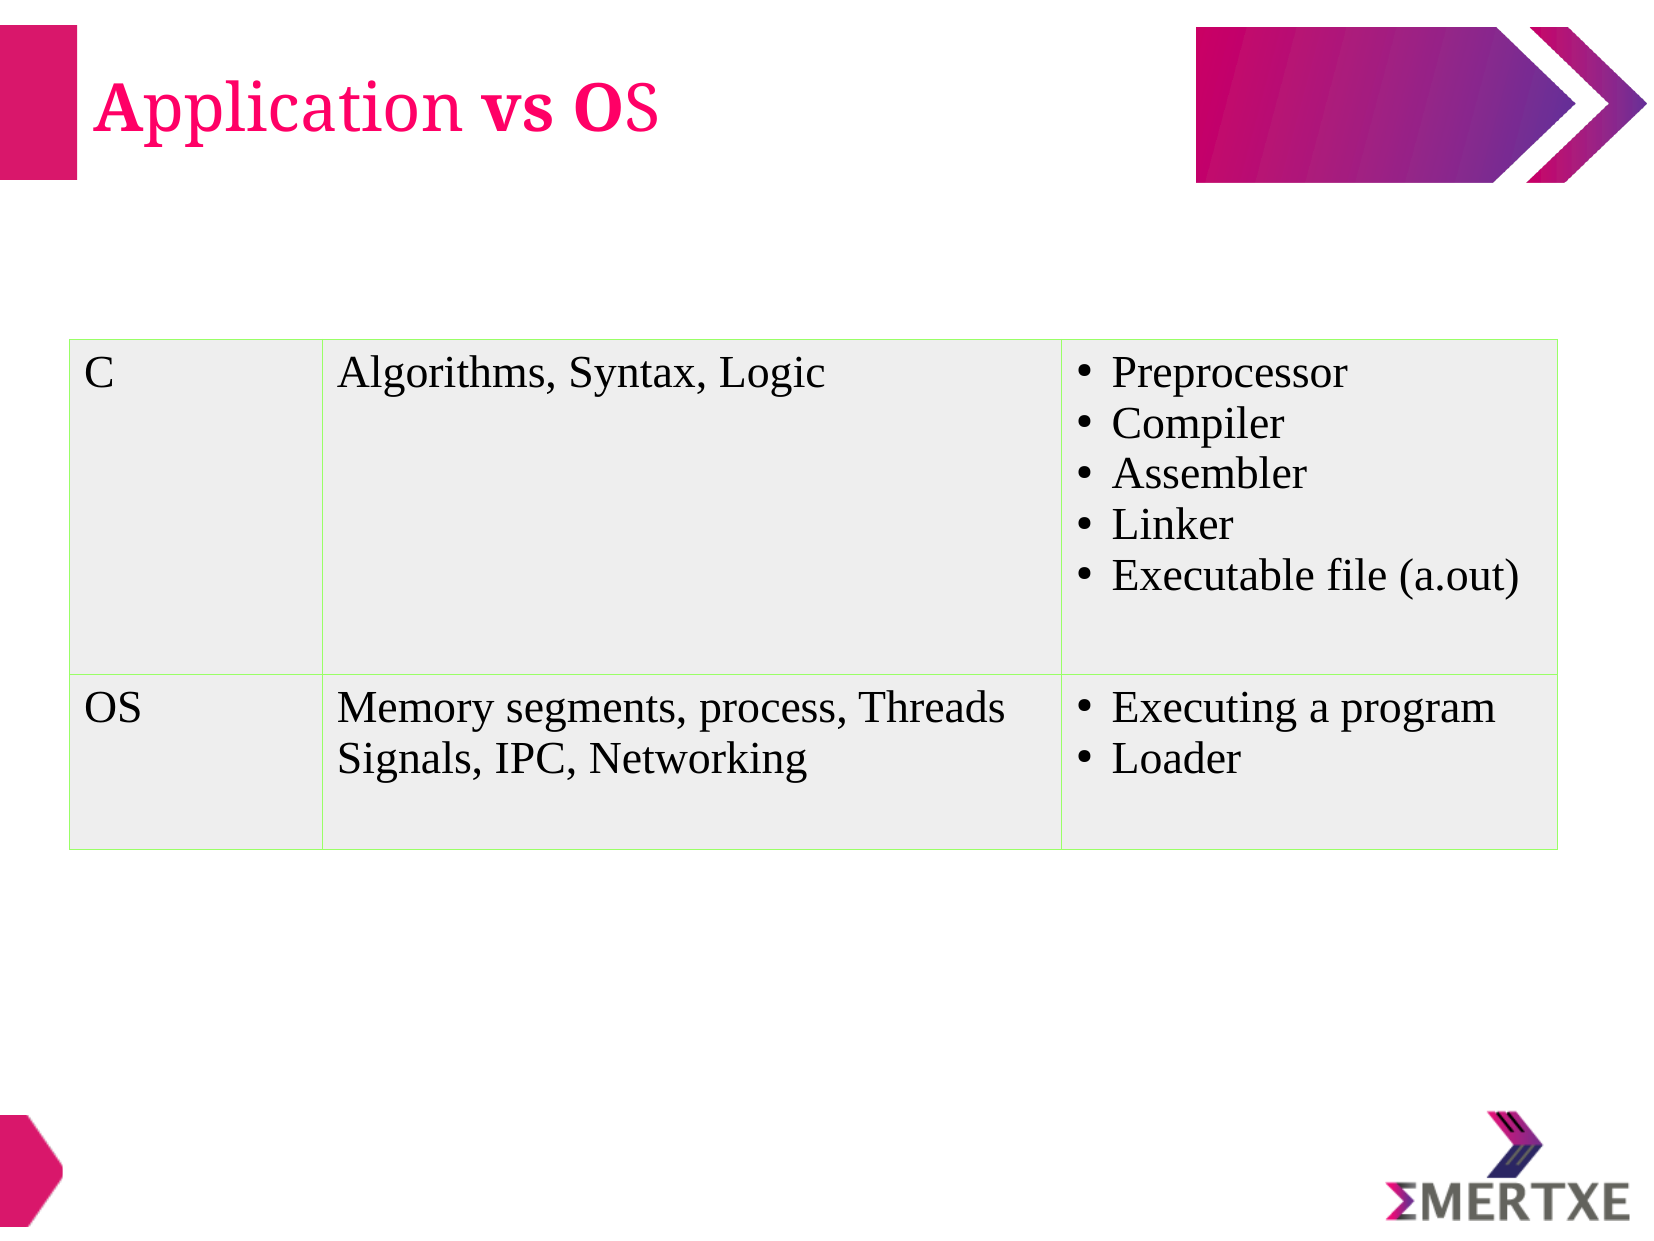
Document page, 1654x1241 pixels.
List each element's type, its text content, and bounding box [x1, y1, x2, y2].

table_cell OS [70, 675, 322, 849]
table_cell Memory segments, process, Threads Signals, IPC, Networking [323, 675, 1061, 849]
picture [1385, 1107, 1631, 1221]
table_cell Executing a program Loader [1062, 675, 1557, 849]
title Application vs OS [93, 2, 1571, 210]
table_header Algorithms, Syntax, Logic [323, 340, 1061, 674]
table_header C [70, 340, 322, 674]
table_header Preprocessor Compiler Assembler Linker Executable file (a.out) [1062, 340, 1557, 674]
picture [1571, 27, 1647, 183]
